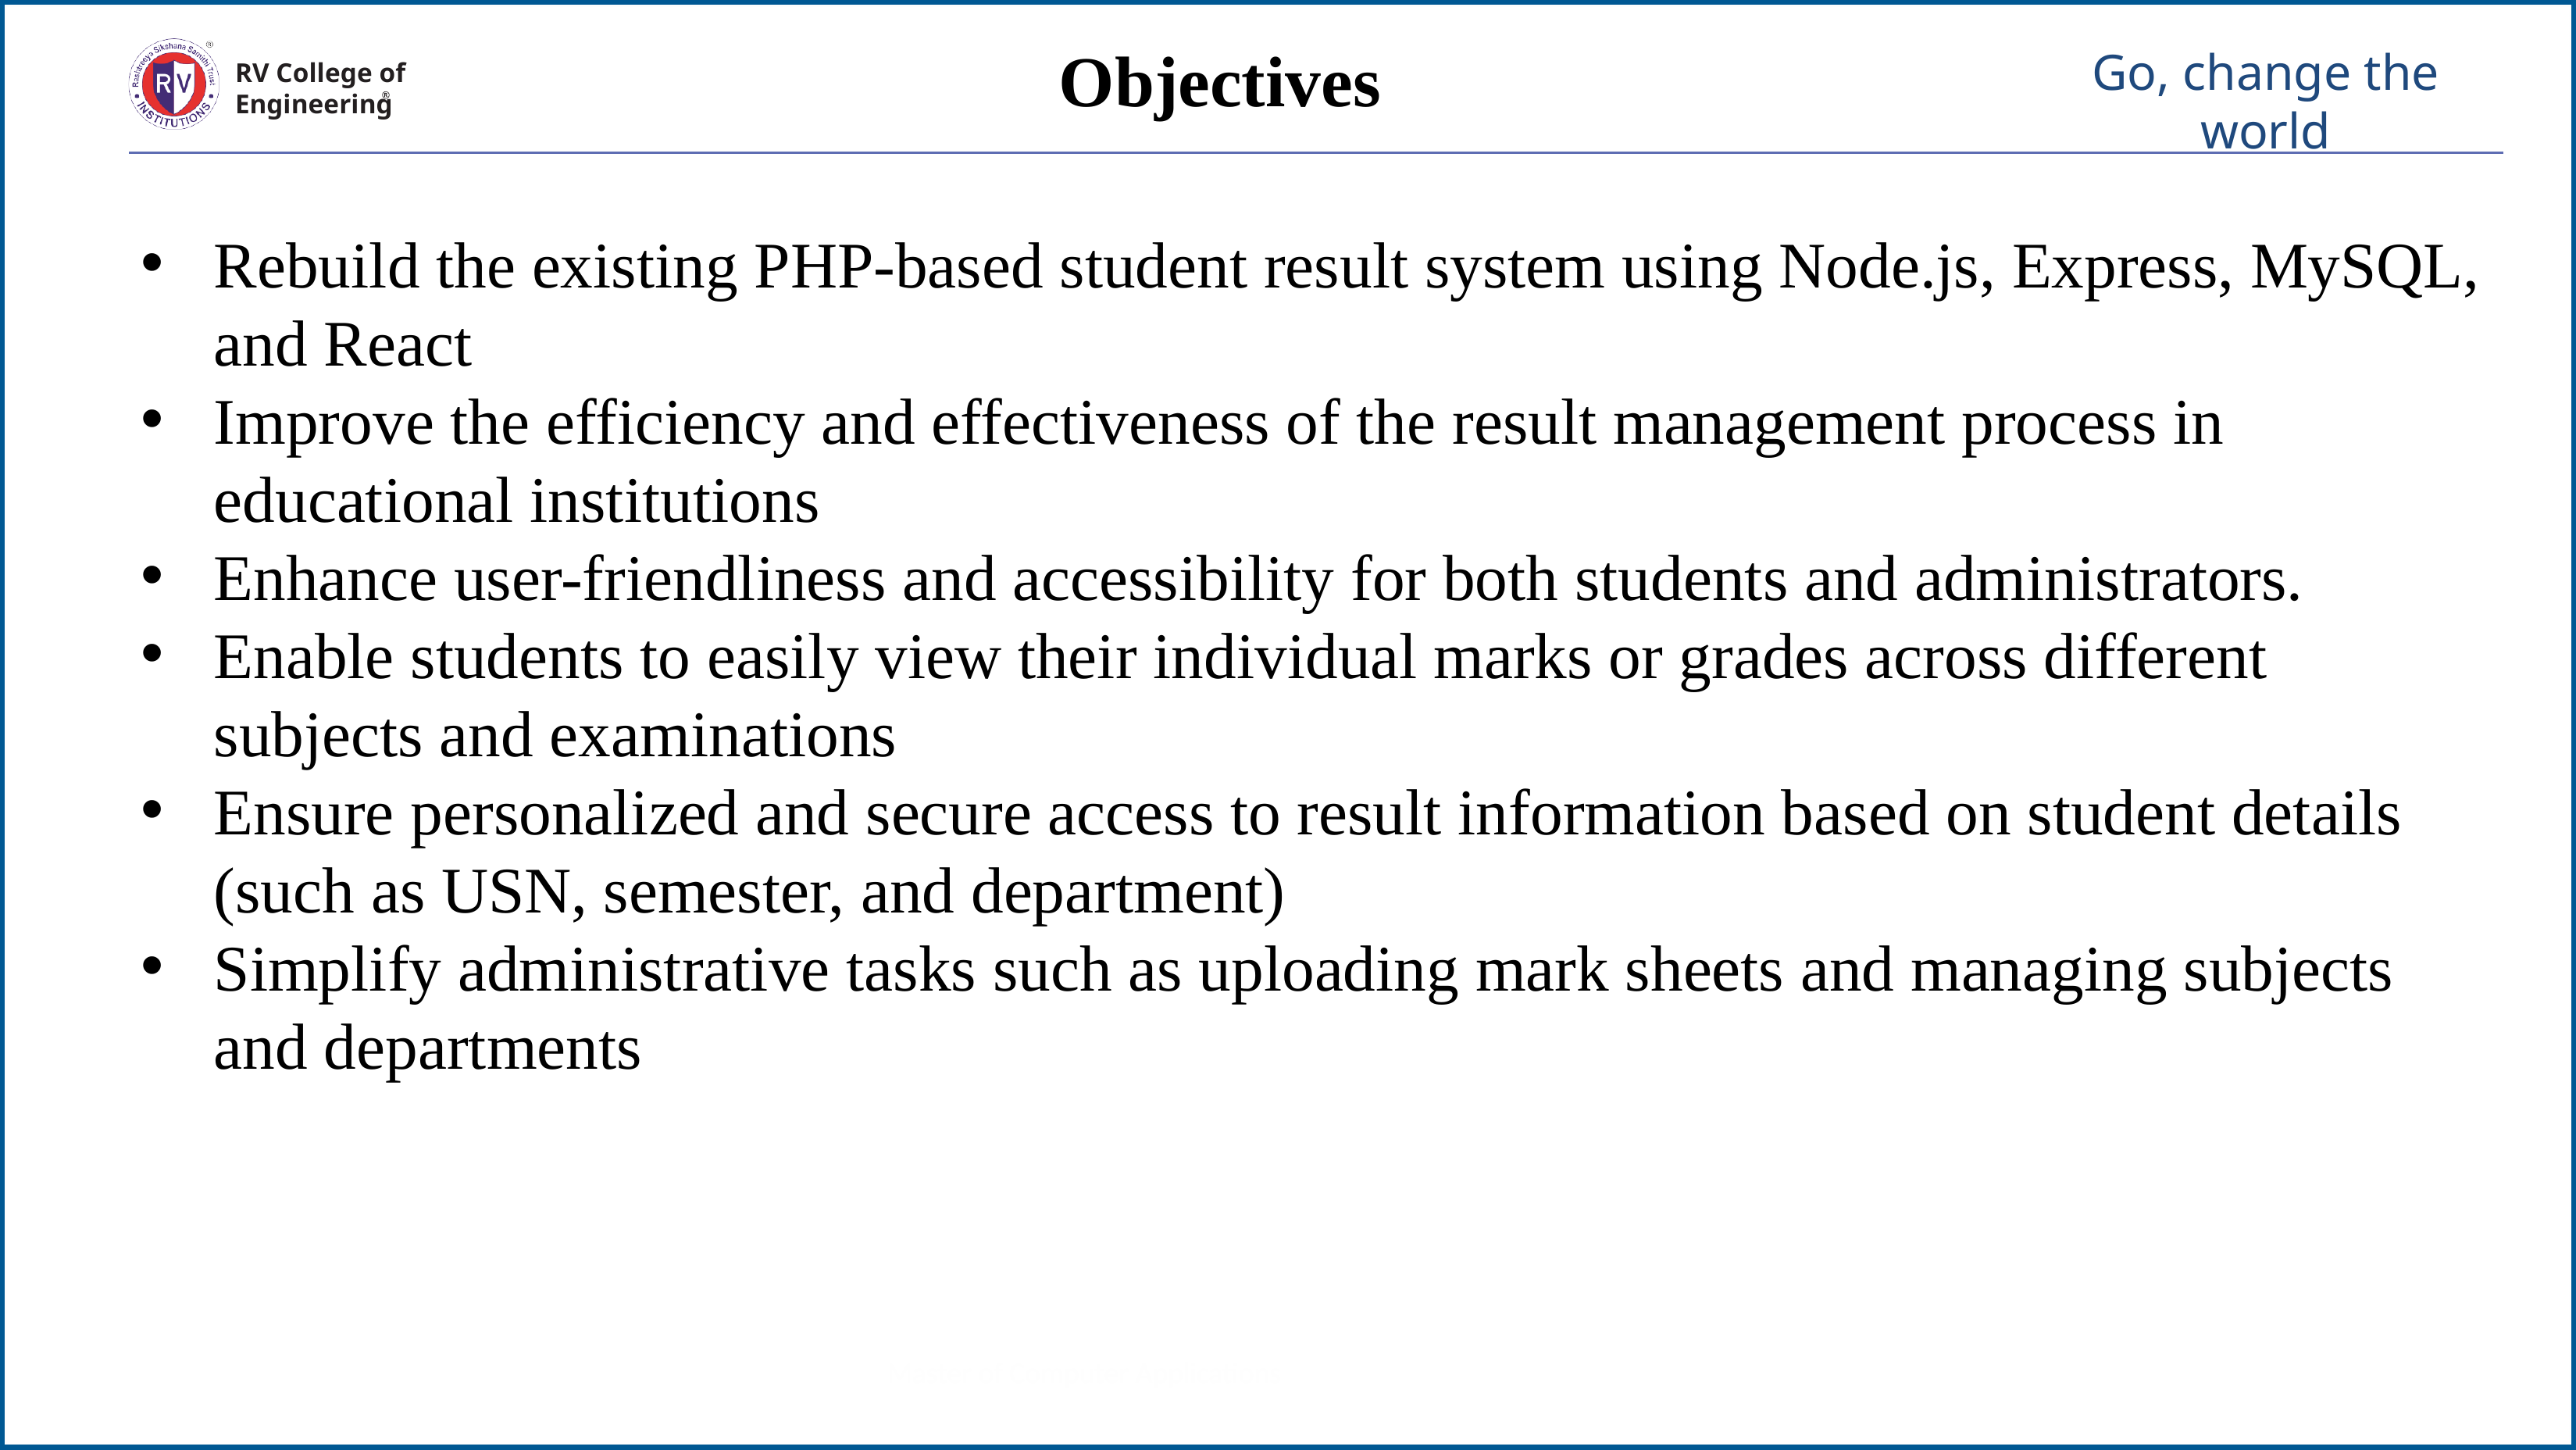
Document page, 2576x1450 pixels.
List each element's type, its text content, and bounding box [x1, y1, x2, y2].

text_box Objectives [648, 37, 1811, 120]
text_box RV College of Engineering [233, 55, 439, 119]
text_box [0, 0, 2576, 1450]
title Go, change the world [2029, 41, 2502, 142]
text_box Rebuild the existing PHP-based student result system using Node.js, Express, MySQL, and React Improve the efficiency and effectiveness of the result management process in educational institutions Enhance user-friendliness and accessibility for both students and administrators. Enable students to easily view their individual marks or grades across different subjects and examinations Ensure personalized and secure access to result information based on student details (such as USN, semester, and department) Simplify administrative tasks such as uploading mark sheets and managing subjects and departments [129, 216, 2503, 1450]
